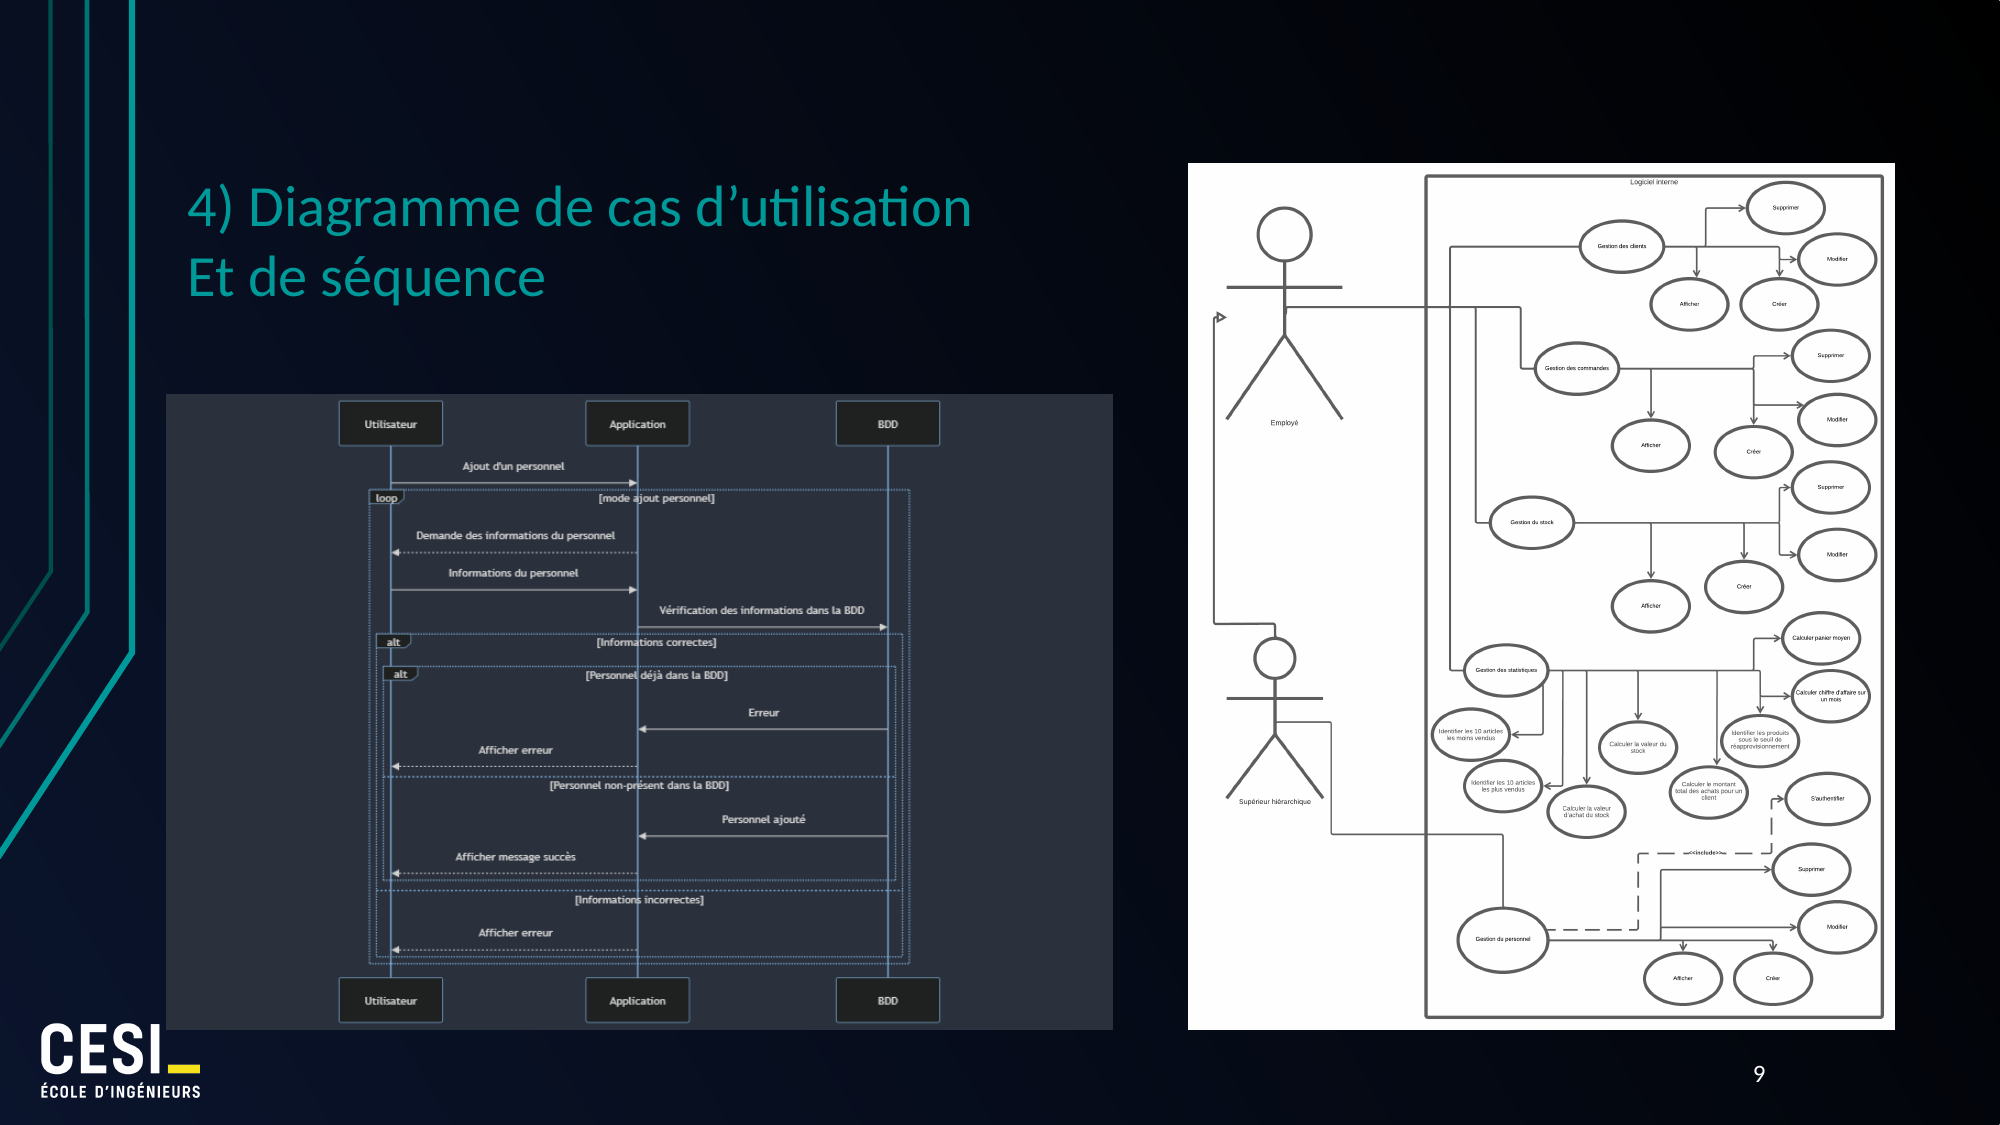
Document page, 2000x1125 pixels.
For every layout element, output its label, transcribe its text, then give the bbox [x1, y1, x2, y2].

text_box ‹N°› [1732, 1042, 1900, 1103]
picture [1188, 163, 1895, 1030]
text_box 4) Diagramme de cas d’utilisation Et de séquence [172, 160, 1000, 318]
picture [0, 394, 1113, 1125]
